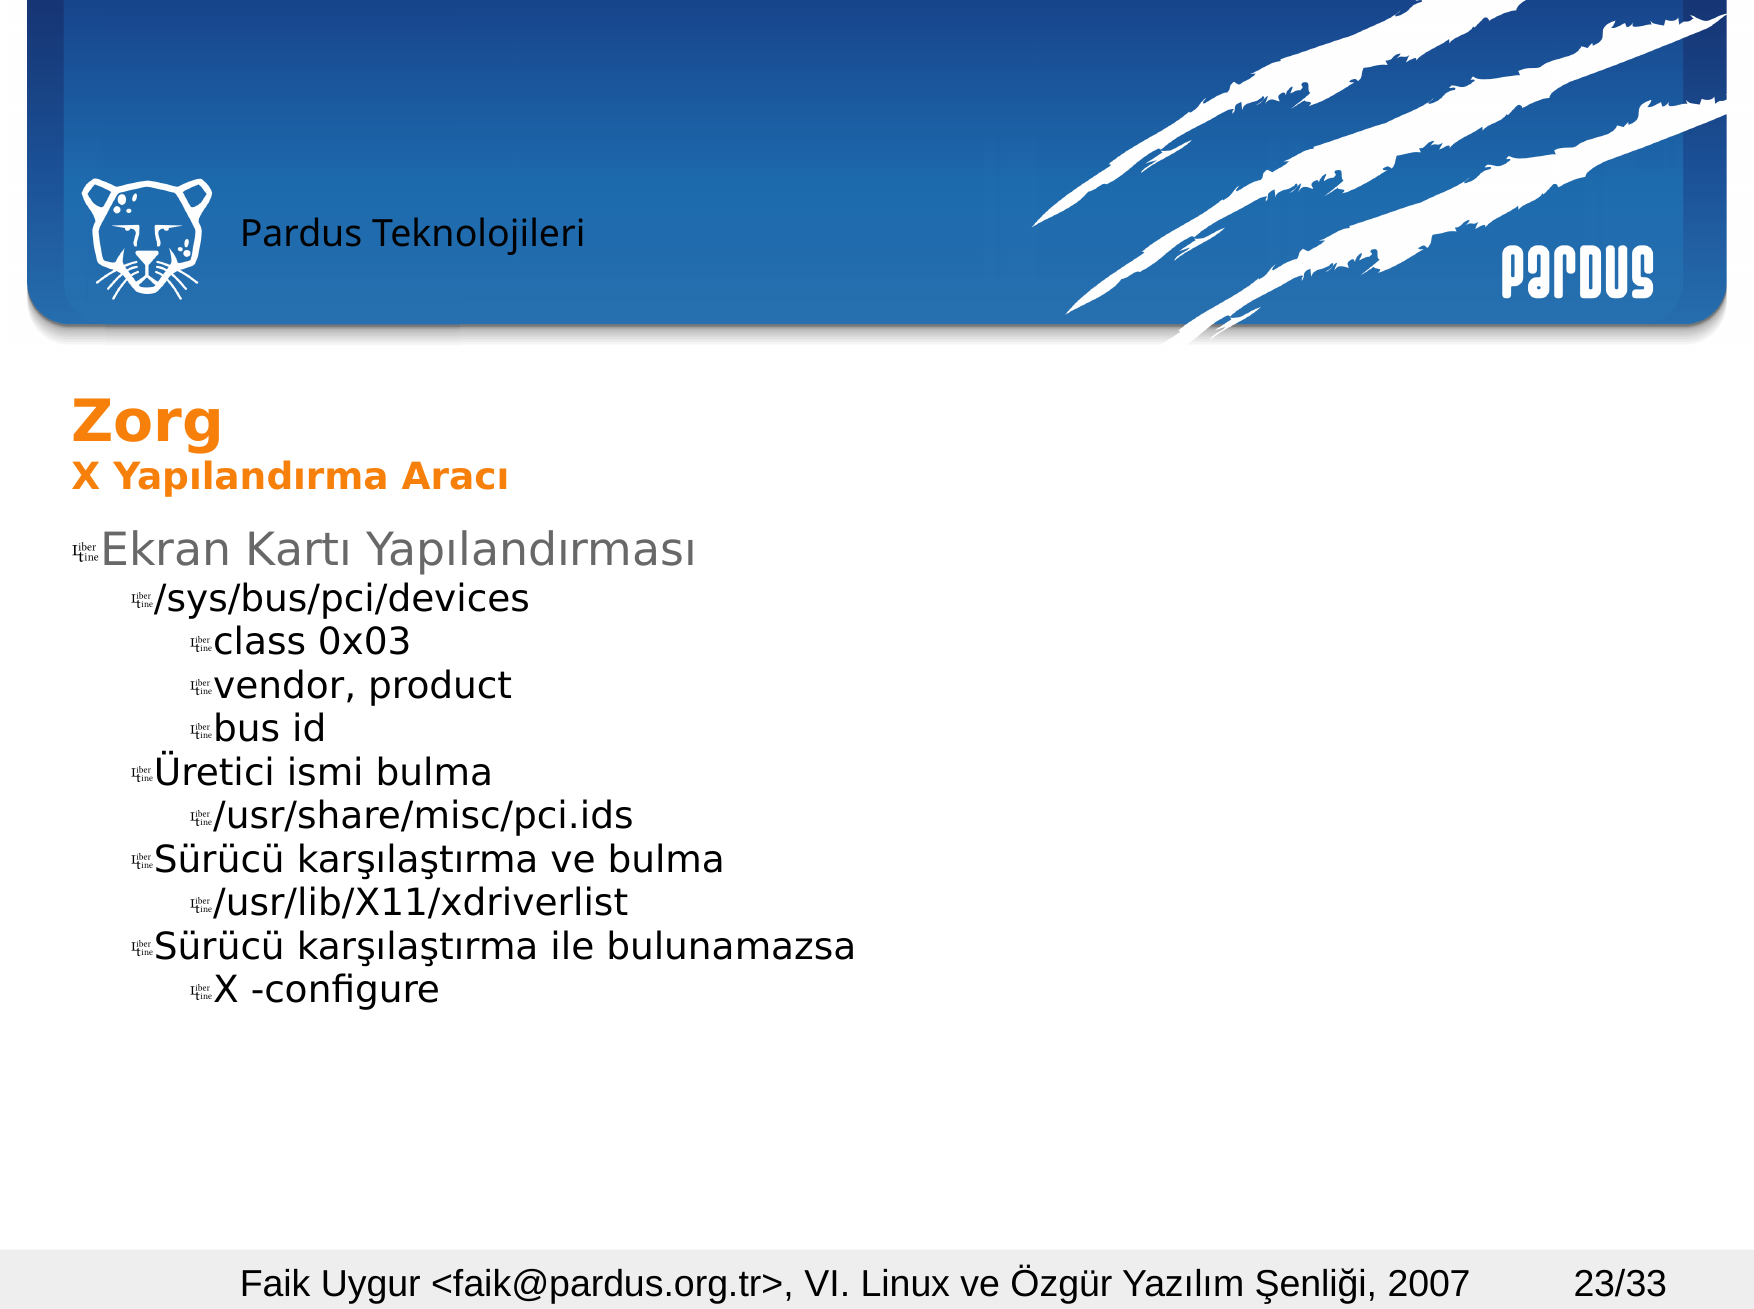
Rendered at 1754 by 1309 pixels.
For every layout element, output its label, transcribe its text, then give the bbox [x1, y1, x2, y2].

picture [0, 0, 1753, 355]
text_box Zorg X Yapılandırma Aracı Ekran Kartı Yapılandırması /sys/bus/pci/devices class 0x03 vendor, product bus id Üretici ismi bulma /usr/share/misc/pci.ids Sürücü karşılaştırma ve bulma /usr/lib/X11/xdriverlist Sürücü karşılaştırma ile bulunamazsa X -configure [56, 380, 1680, 1020]
